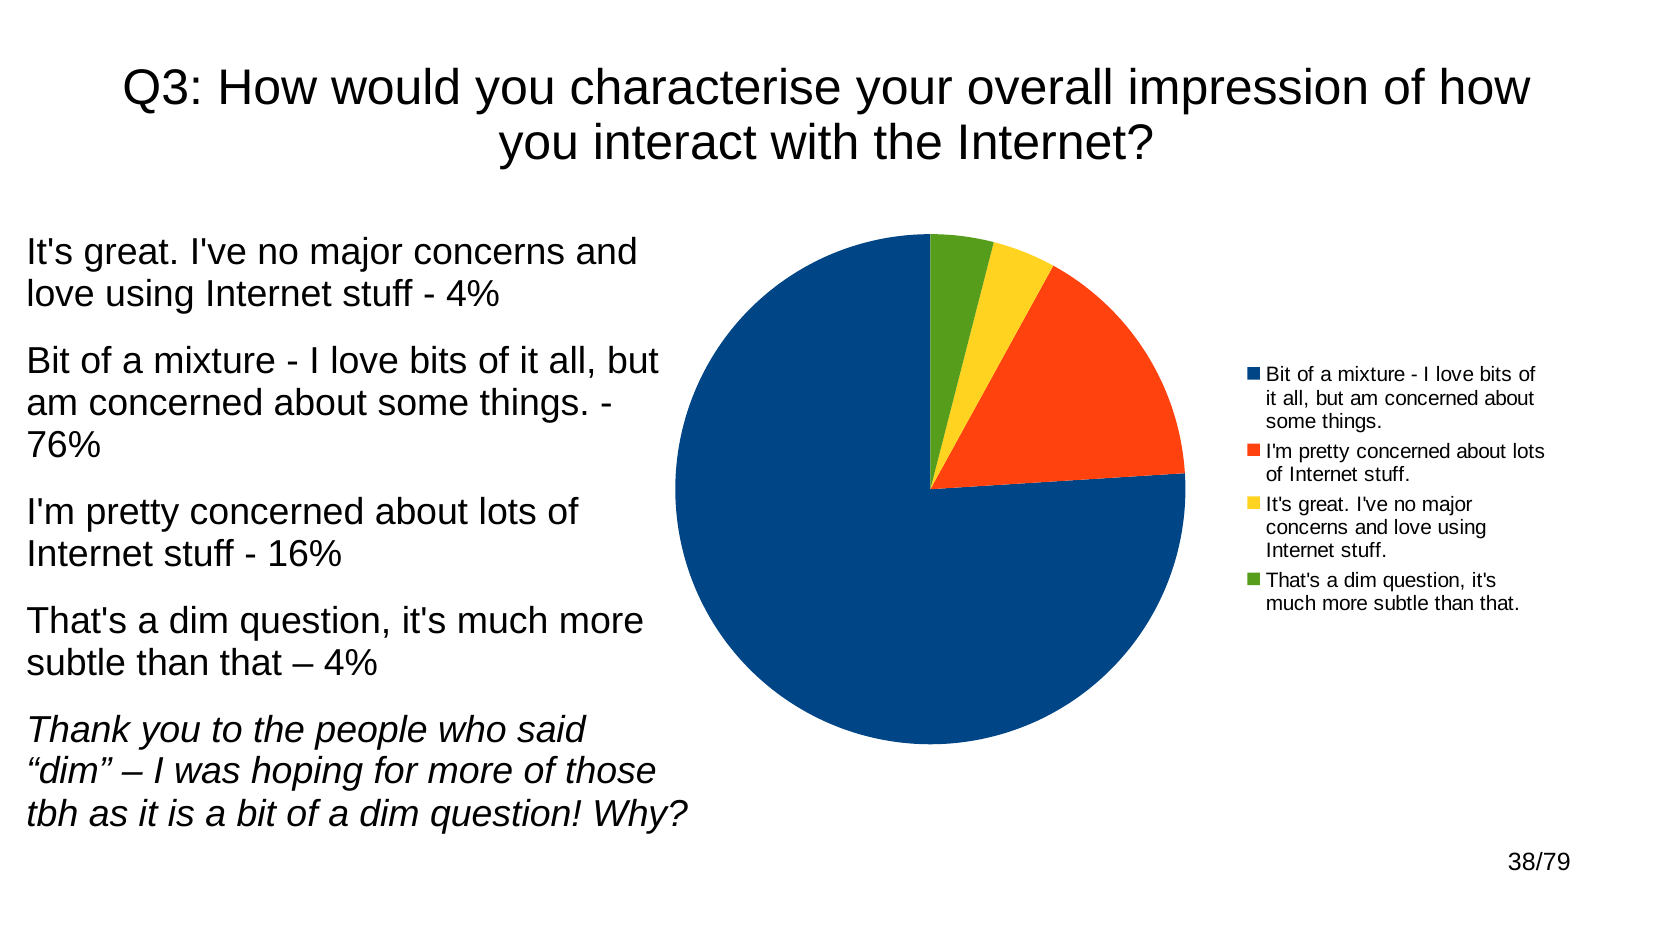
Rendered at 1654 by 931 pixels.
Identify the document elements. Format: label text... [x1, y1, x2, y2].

chart [709, 223, 1565, 755]
title Q3: How would you characterise your overall impression of how you interact with the Internet? [82, 37, 1571, 193]
text_box It's great. I've no major concerns and love using Internet stuff - 4% Bit of a mixture - I love bits of it all, but am concerned about some things. - 76% I'm pretty concerned about lots of Internet stuff - 16% That's a dim question, it's much more subtle than that – 4% Thank you to the people who said “dim” – I was hoping for more of those tbh as it is a bit of a dim question! Why? [11, 223, 709, 926]
